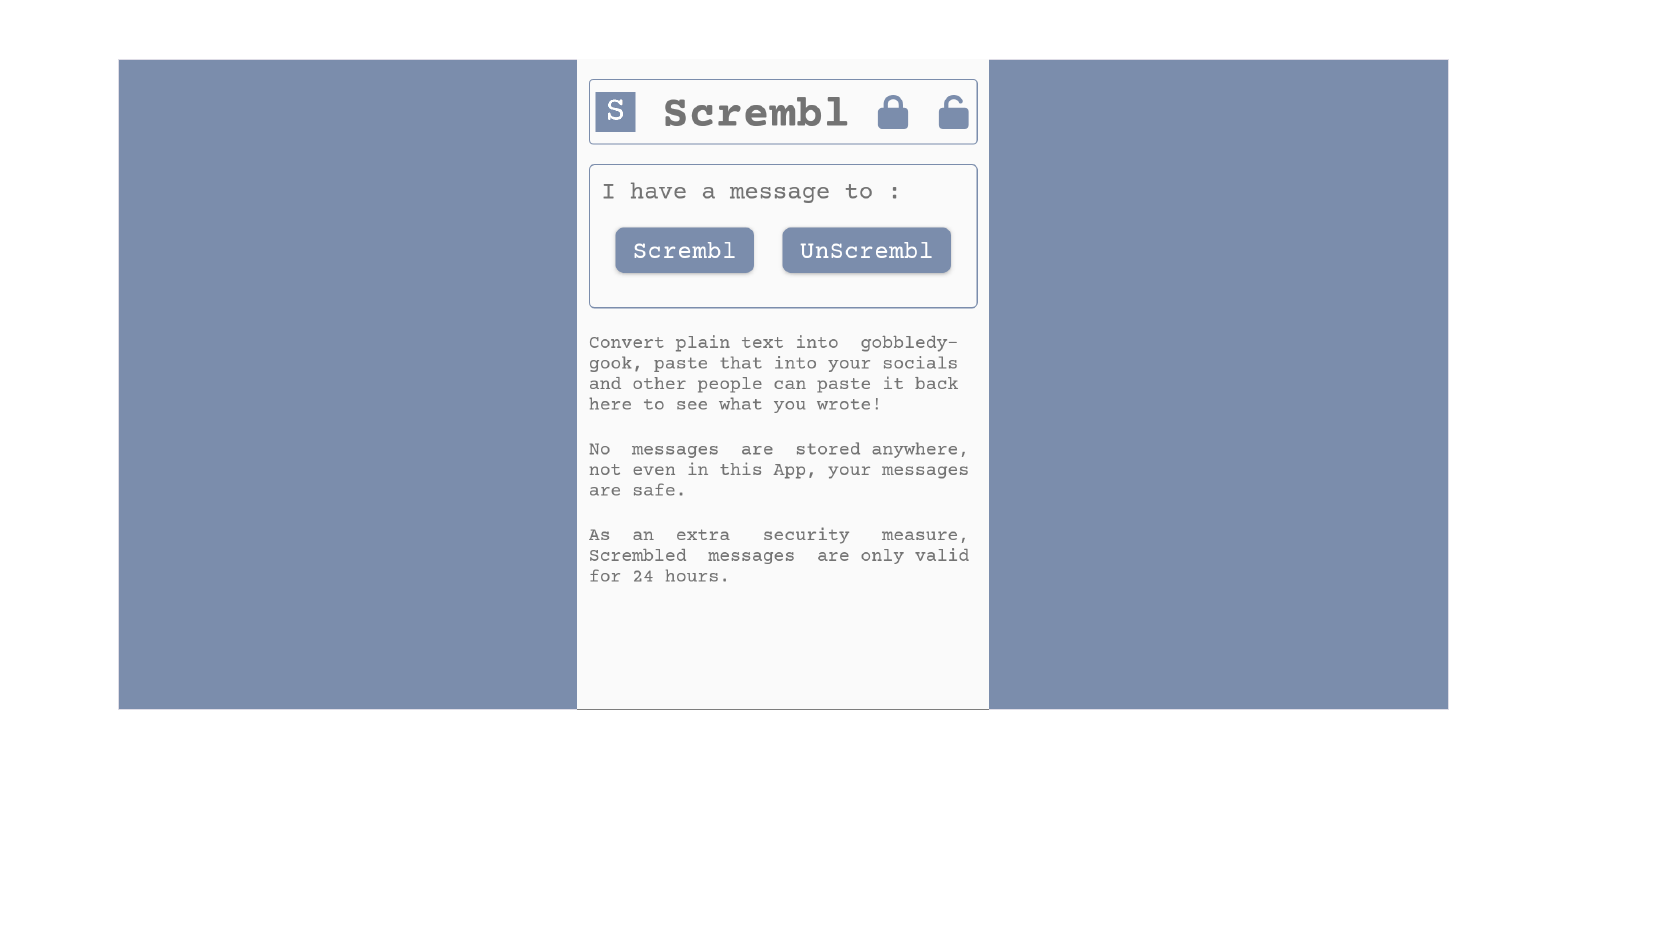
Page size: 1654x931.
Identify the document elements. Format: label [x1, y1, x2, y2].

picture [577, 59, 989, 710]
text_box [989, 59, 1449, 710]
text_box [118, 59, 577, 710]
